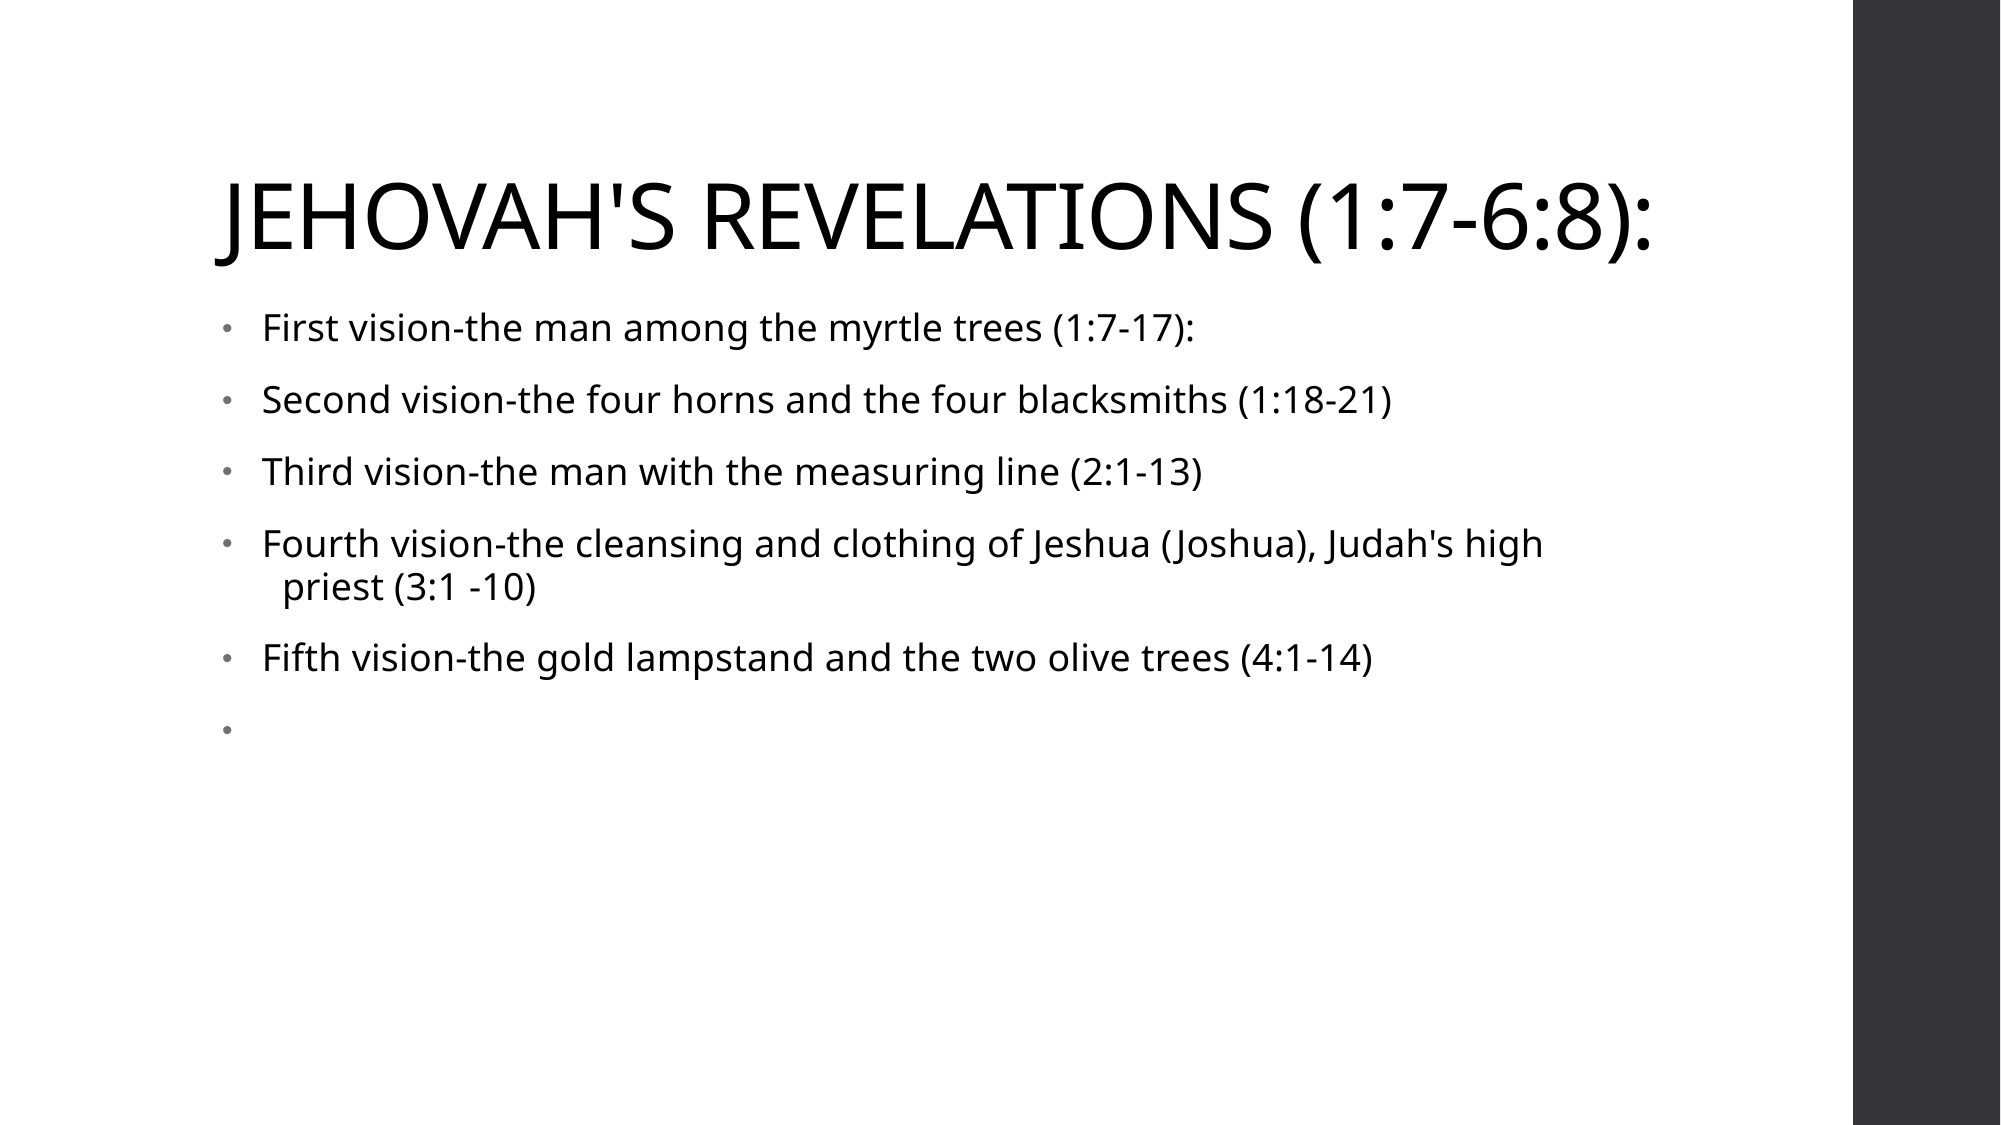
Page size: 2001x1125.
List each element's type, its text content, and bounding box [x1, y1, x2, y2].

title JEHOVAH'S REVELATIONS (1:7-6:8): [206, 60, 1797, 278]
list First vision-the man among the myrtle trees (1:7-17): Second vision-the four horns and the four blacksmiths (1:18-21) Third vision-the man with the measuring line (2:1-13) Fourth vision-the cleansing and clothing of Jeshua (Joshua), Judah's high priest (3:1 -10) Fifth vision-the gold lampstand and the two olive trees (4:1-14) [206, 299, 1617, 1014]
